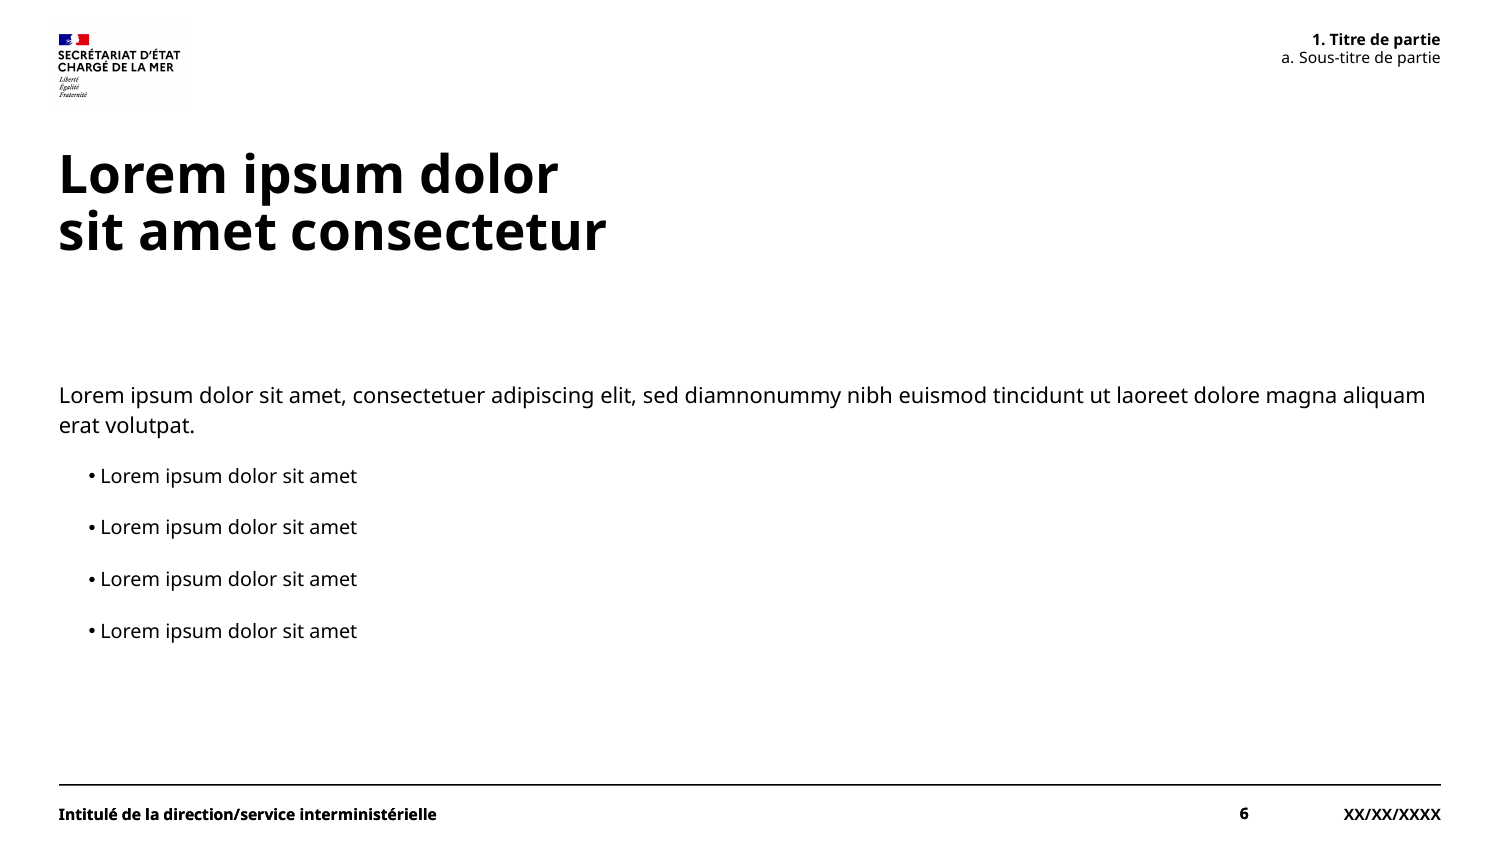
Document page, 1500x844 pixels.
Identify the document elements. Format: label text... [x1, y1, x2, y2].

subtitle Lorem ipsum dolor sit amet, consectetuer adipiscing elit, sed diamnonummy nibh euismod tincidunt ut laoreet dolore magna aliquam erat volutpat. Lorem ipsum dolor sit amet Lorem ipsum dolor sit amet Lorem ipsum dolor sit amet Lorem ipsum dolor sit amet [59, 301, 1441, 724]
slide_number XX/XX/XXXX [1249, 784, 1441, 844]
title Lorem ipsum dolor sit amet consectetur [59, 147, 1441, 266]
footer Intitulé de la direction/service interministérielle [59, 784, 1027, 844]
slide_number <numéro> [1027, 784, 1249, 844]
list Titre de partie Sous-titre de partie [543, 29, 1441, 89]
picture [48, 23, 191, 108]
